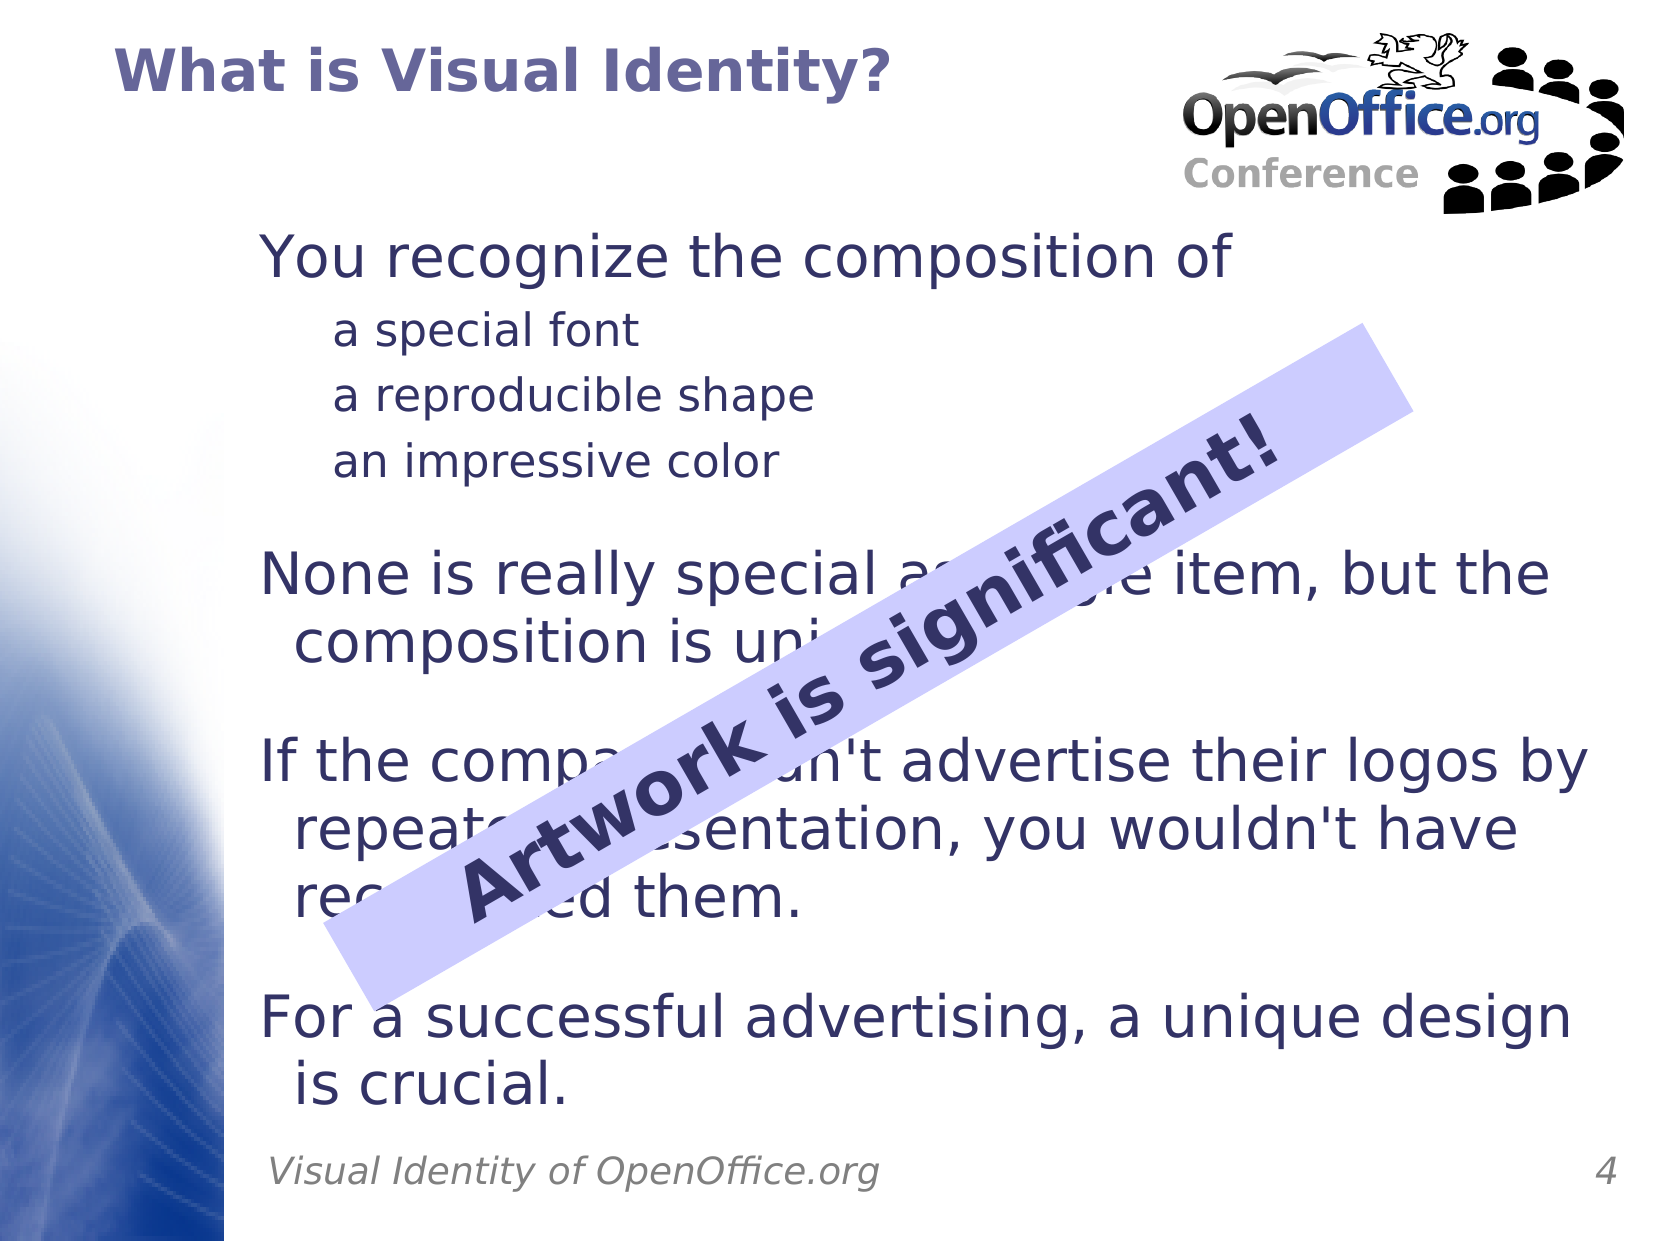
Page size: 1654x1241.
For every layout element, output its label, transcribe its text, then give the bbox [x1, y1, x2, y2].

picture [1183, 33, 1624, 214]
picture [0, 0, 224, 1241]
list You recognize the composition of a special font a reproducible shape an impressive color None is really special as single item, but the composition is unique. If the company didn't advertise their logos by repeated presentation, you wouldn't have recognized them. For a successful advertising, a unique design is crucial. [223, 223, 1619, 1133]
text_box Artwork is significant! [323, 322, 1414, 1012]
title What is Visual Identity? [24, 15, 987, 129]
